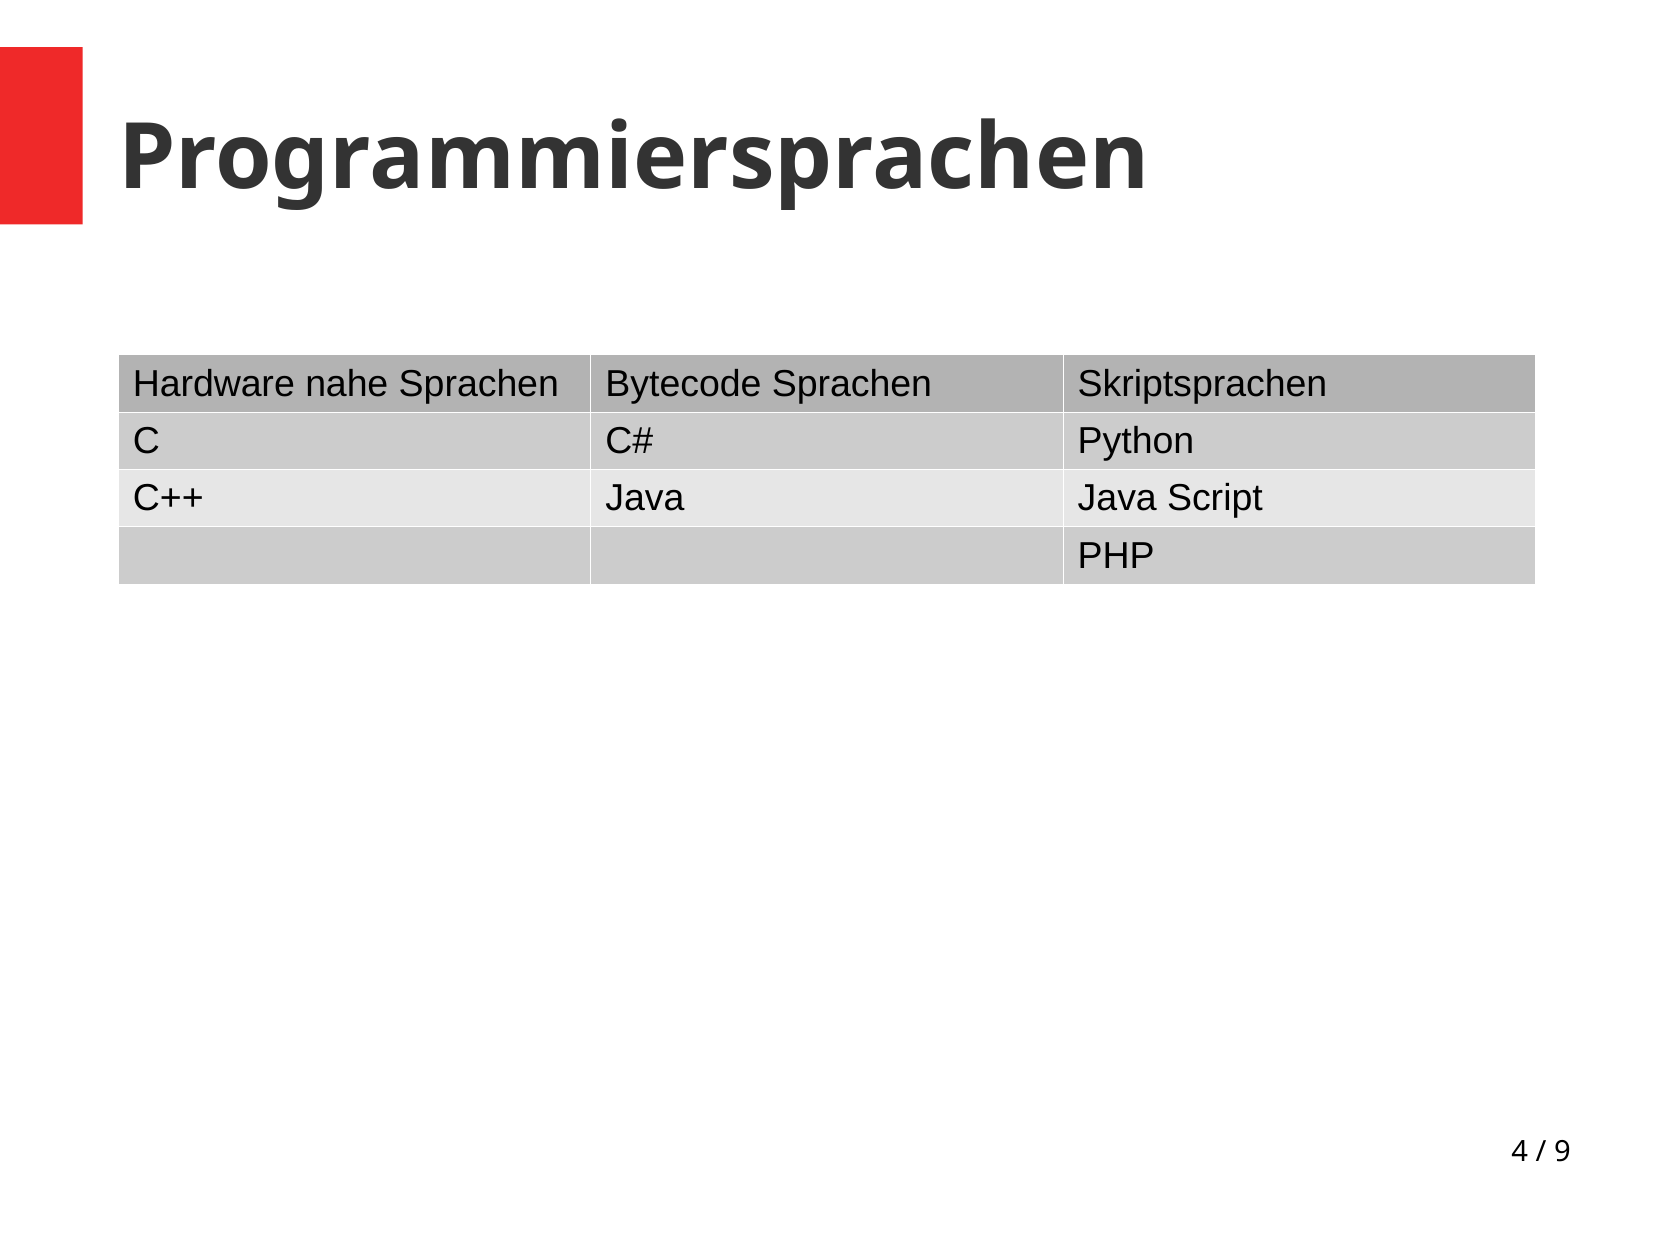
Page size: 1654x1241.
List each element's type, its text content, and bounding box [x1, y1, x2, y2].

table_cell PHP [1064, 527, 1535, 584]
table_cell Python [1064, 413, 1535, 469]
table_cell Java [591, 470, 1063, 526]
table_header Skriptsprachen [1064, 355, 1535, 412]
table_header Hardware nahe Sprachen [119, 355, 590, 412]
table_cell C# [591, 413, 1063, 469]
title Programmiersprachen [118, 49, 1571, 257]
table_cell C++ [119, 470, 590, 526]
table_cell [119, 527, 590, 584]
table_cell C [119, 413, 590, 469]
table_cell Java Script [1064, 470, 1535, 526]
table_cell [591, 527, 1063, 584]
table_header Bytecode Sprachen [591, 355, 1063, 412]
